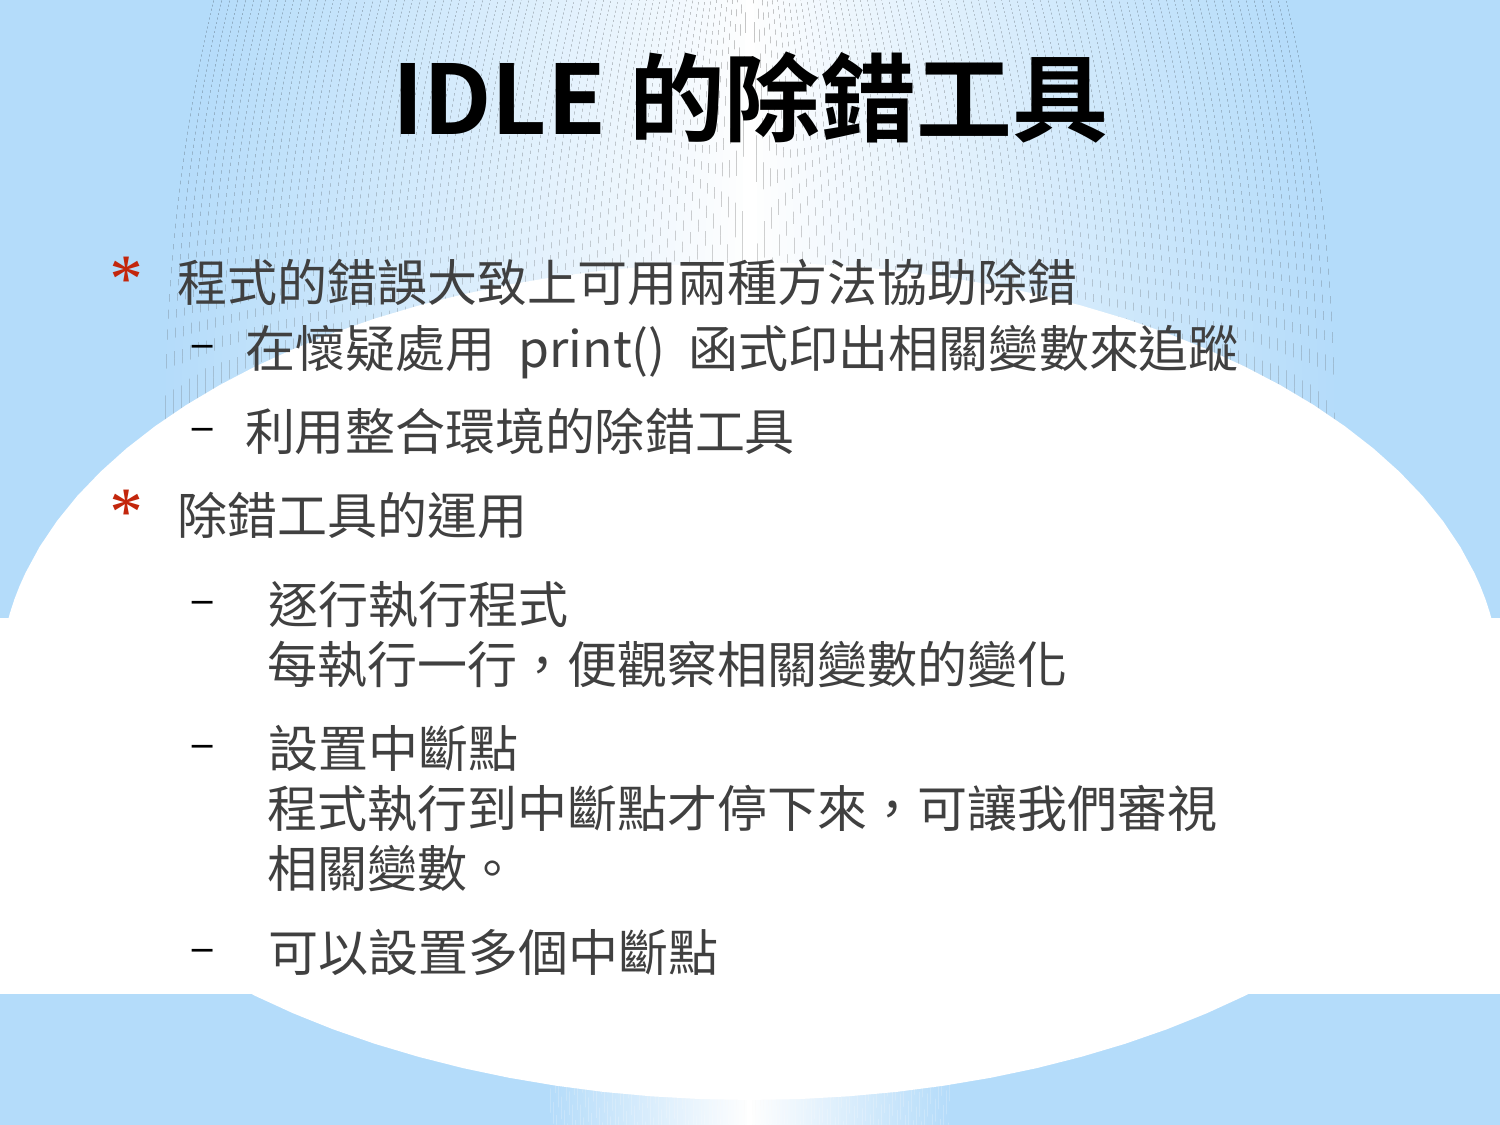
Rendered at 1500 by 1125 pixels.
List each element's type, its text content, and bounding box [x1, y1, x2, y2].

title IDLE的除錯工具 [0, 30, 1500, 219]
list 程式的錯誤大致上可用兩種方法協助除錯 在懷疑處用 print() 函式印出相關變數來追蹤 利用整合環境的除錯工具 除錯工具的運用 逐行執行程式 每執行一行，便觀察相關變數的變化 設置中斷點 程式執行到中斷點才停下來，可讓我們審視 相關變數。 可以設置多個中斷點 [88, 243, 1400, 1047]
